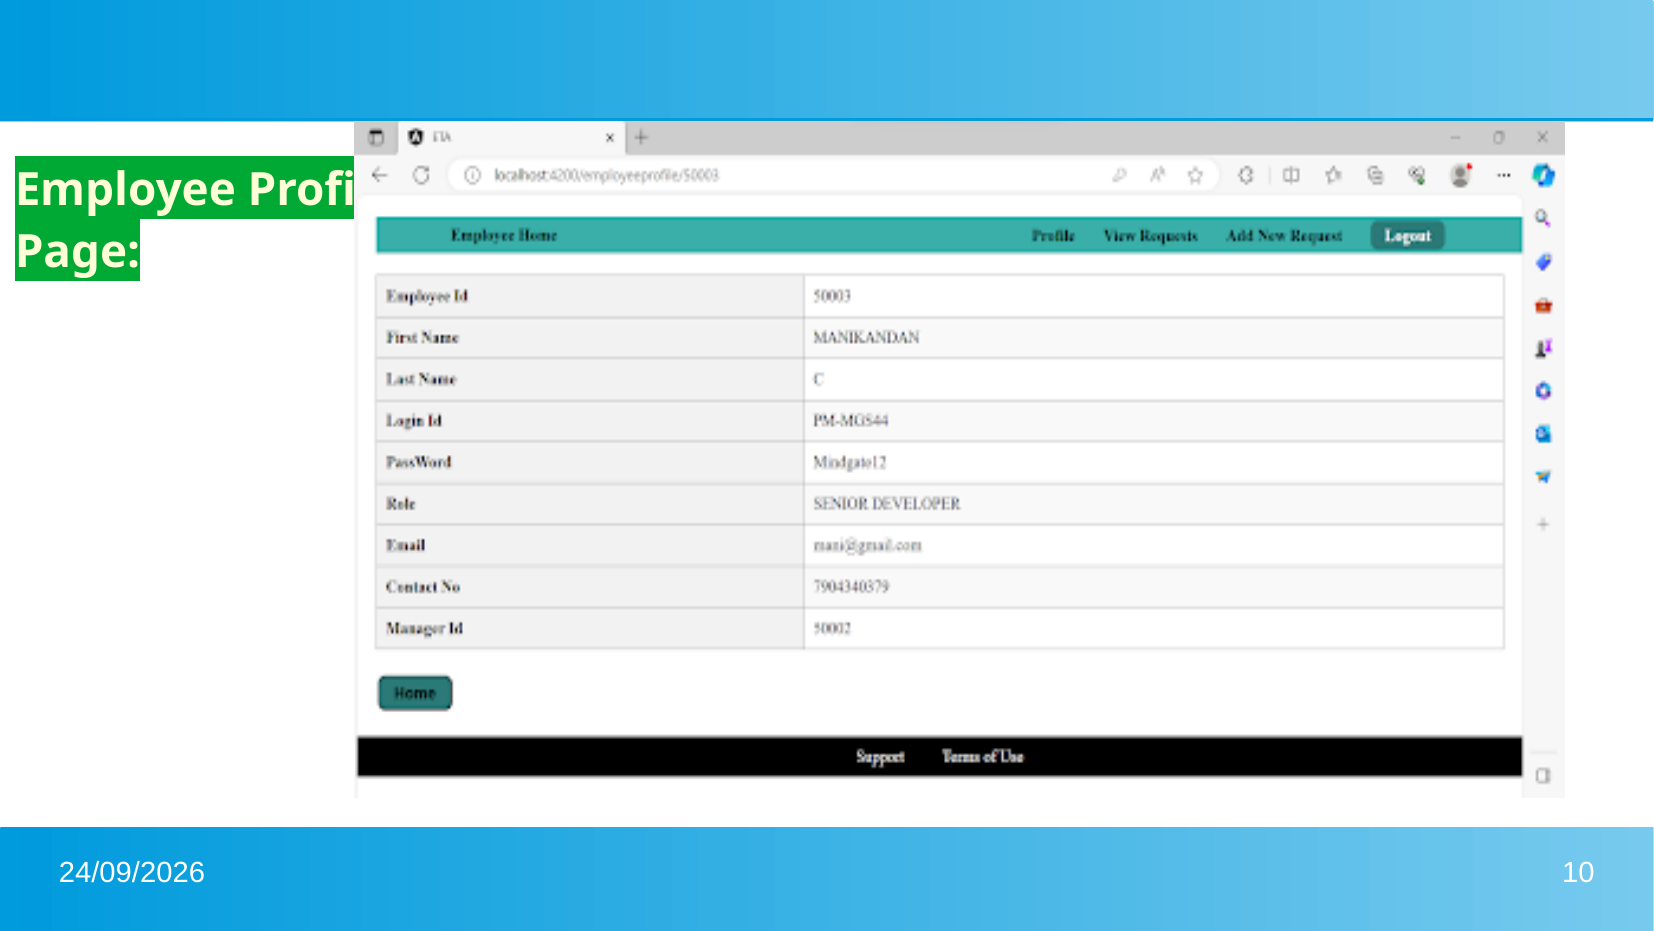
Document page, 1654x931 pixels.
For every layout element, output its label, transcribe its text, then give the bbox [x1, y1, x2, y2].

picture [354, 122, 1565, 798]
text_box Employee Profile Page: [0, 148, 354, 266]
